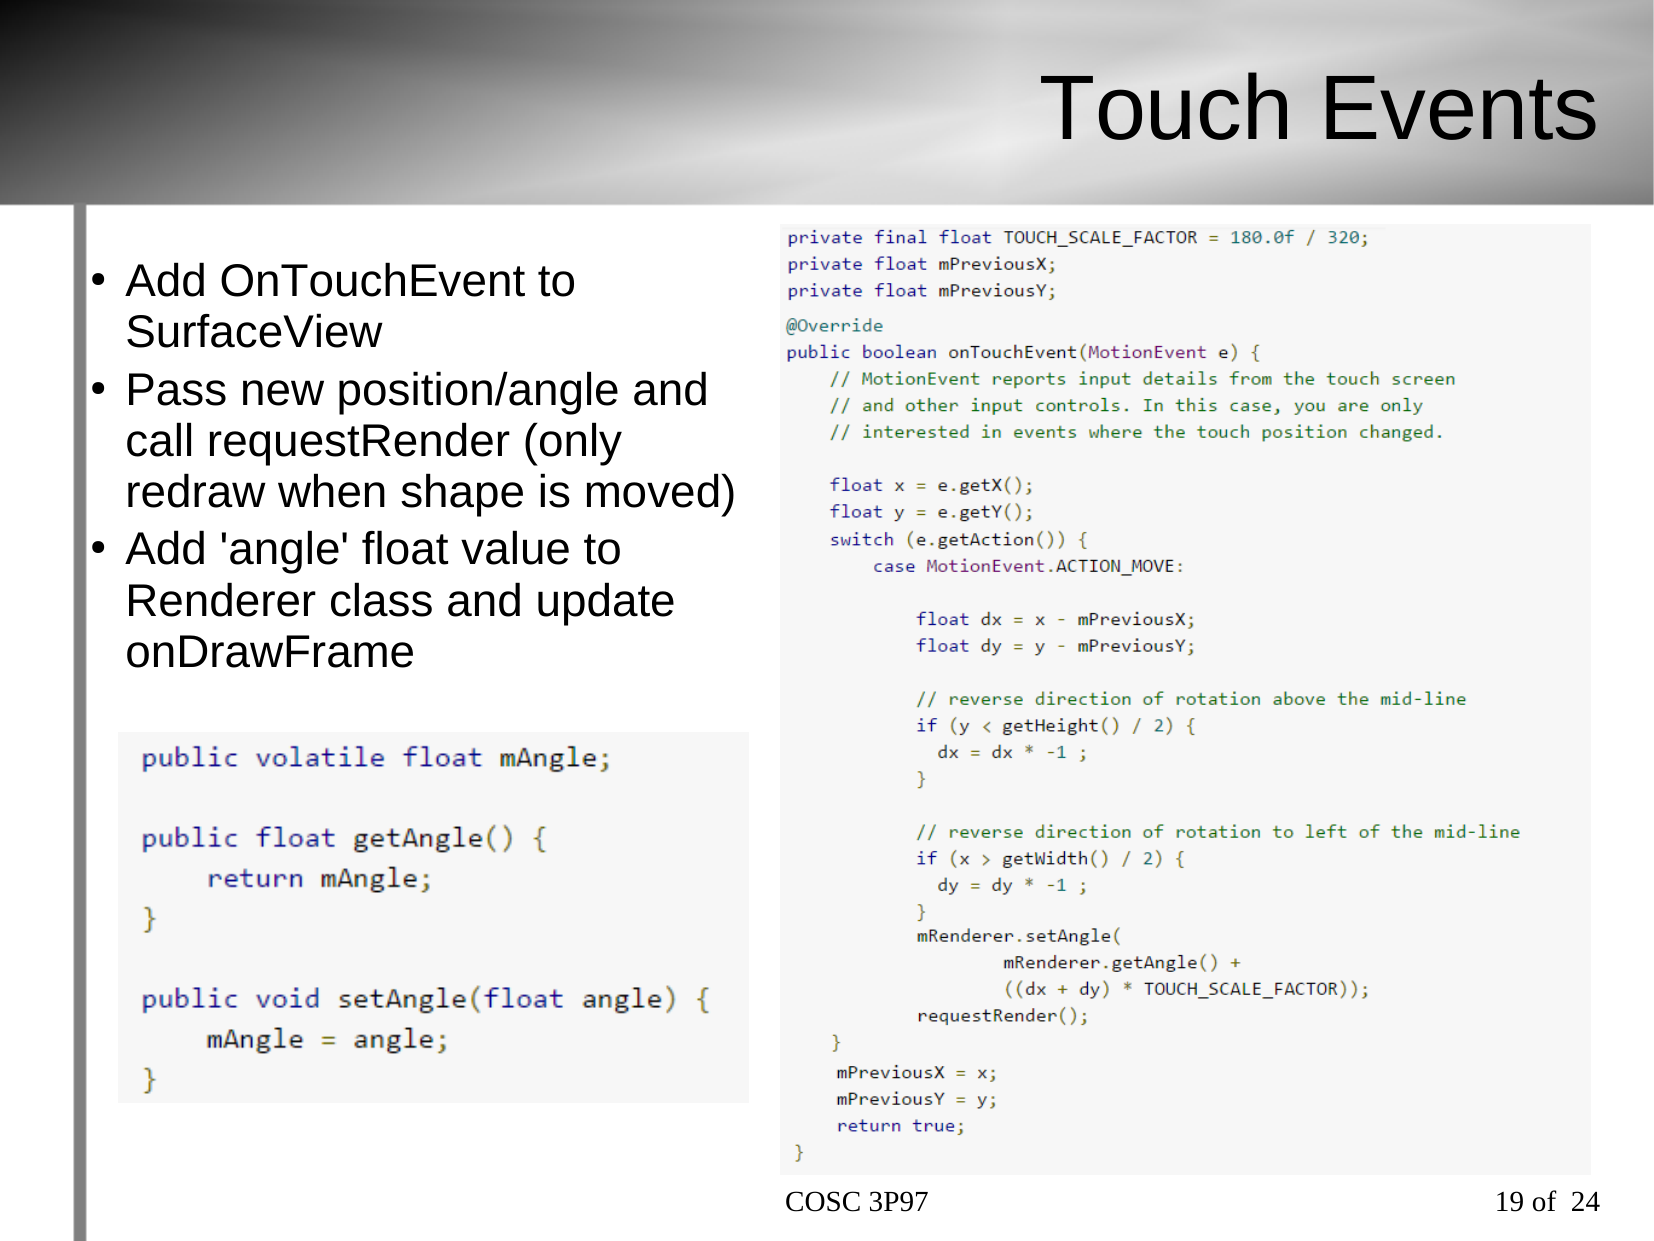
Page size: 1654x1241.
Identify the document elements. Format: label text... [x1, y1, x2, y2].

title Touch Events [112, 13, 1601, 201]
picture [0, 0, 1654, 1241]
list Add OnTouchEvent to SurfaceView Pass new position/angle and call requestRender (only redraw when shape is moved) Add 'angle' float value to Renderer class and update onDrawFrame [90, 255, 766, 721]
